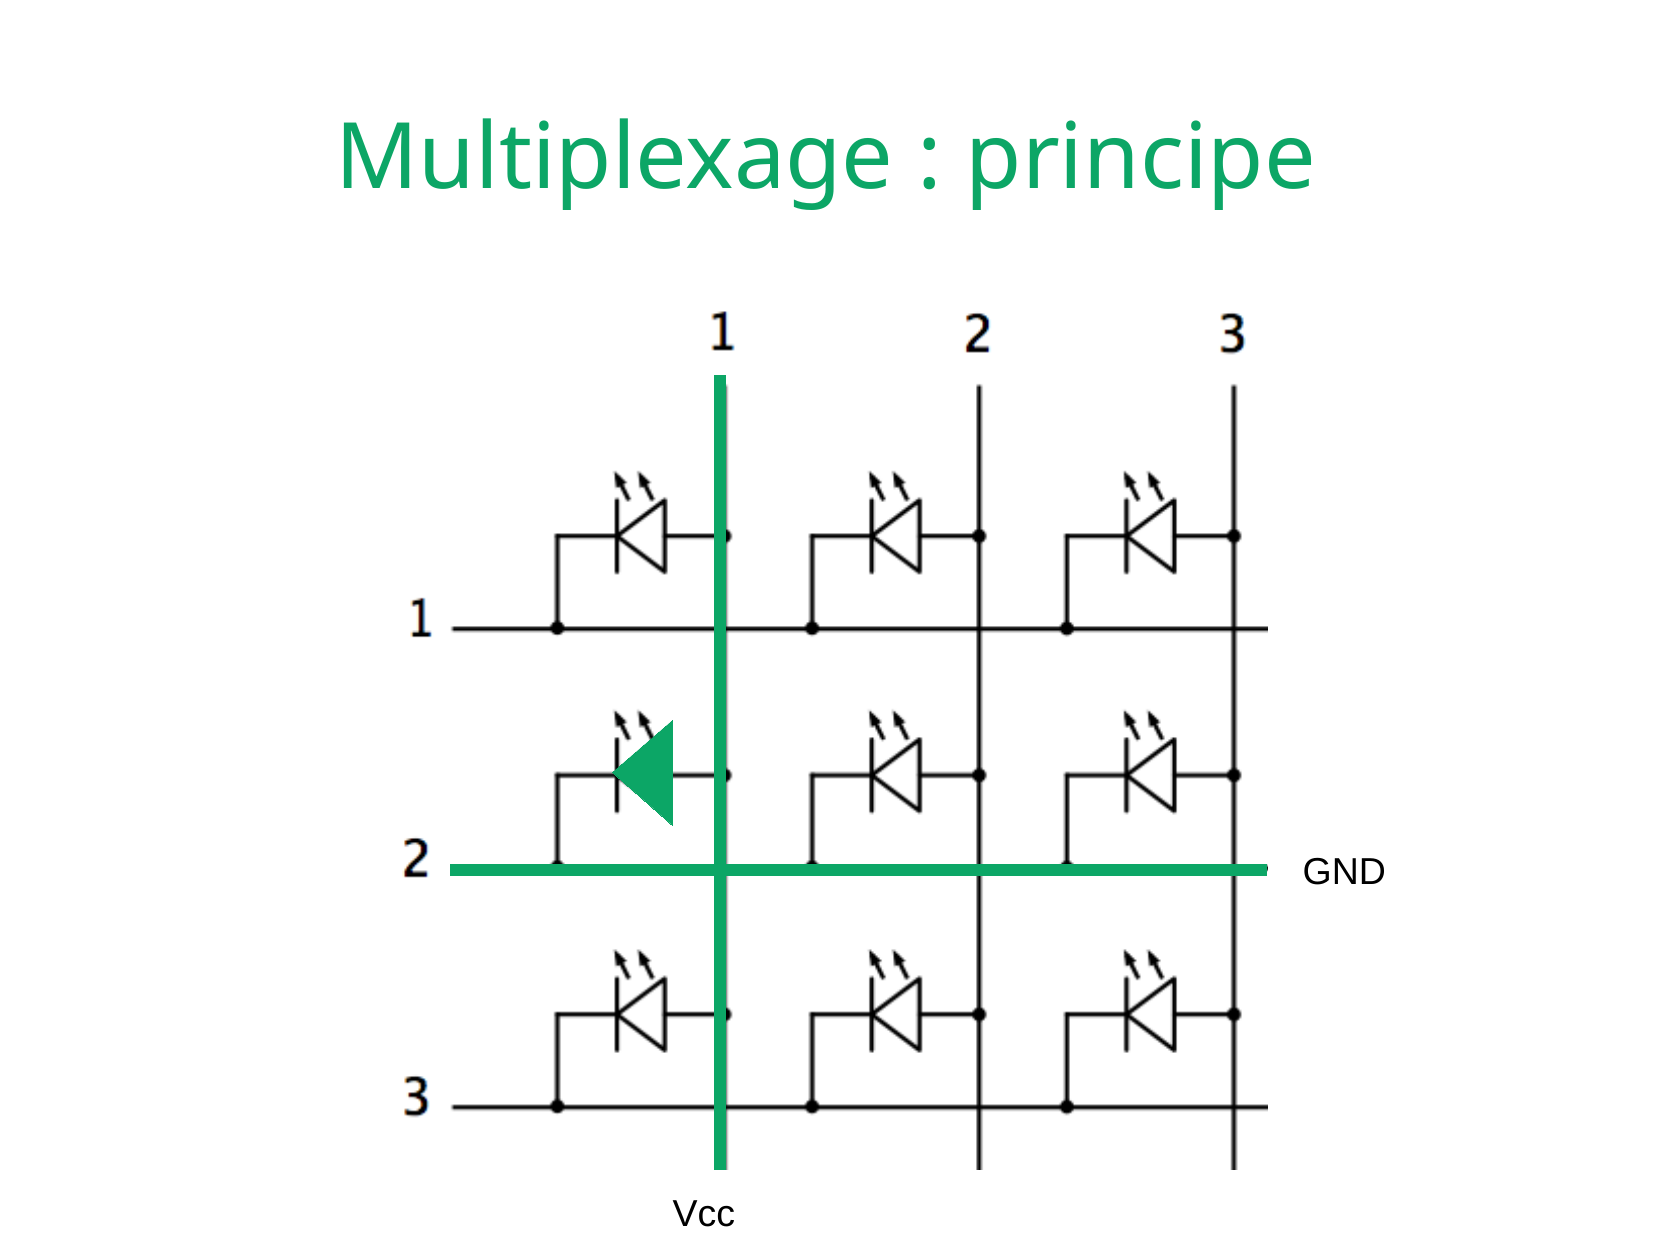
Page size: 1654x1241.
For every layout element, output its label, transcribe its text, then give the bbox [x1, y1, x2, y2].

text_box GND [1287, 843, 1401, 901]
text_box Vcc [657, 1185, 751, 1241]
picture [387, 290, 1268, 1171]
title Multiplexage : principe [82, 49, 1571, 257]
text_box [612, 720, 673, 826]
